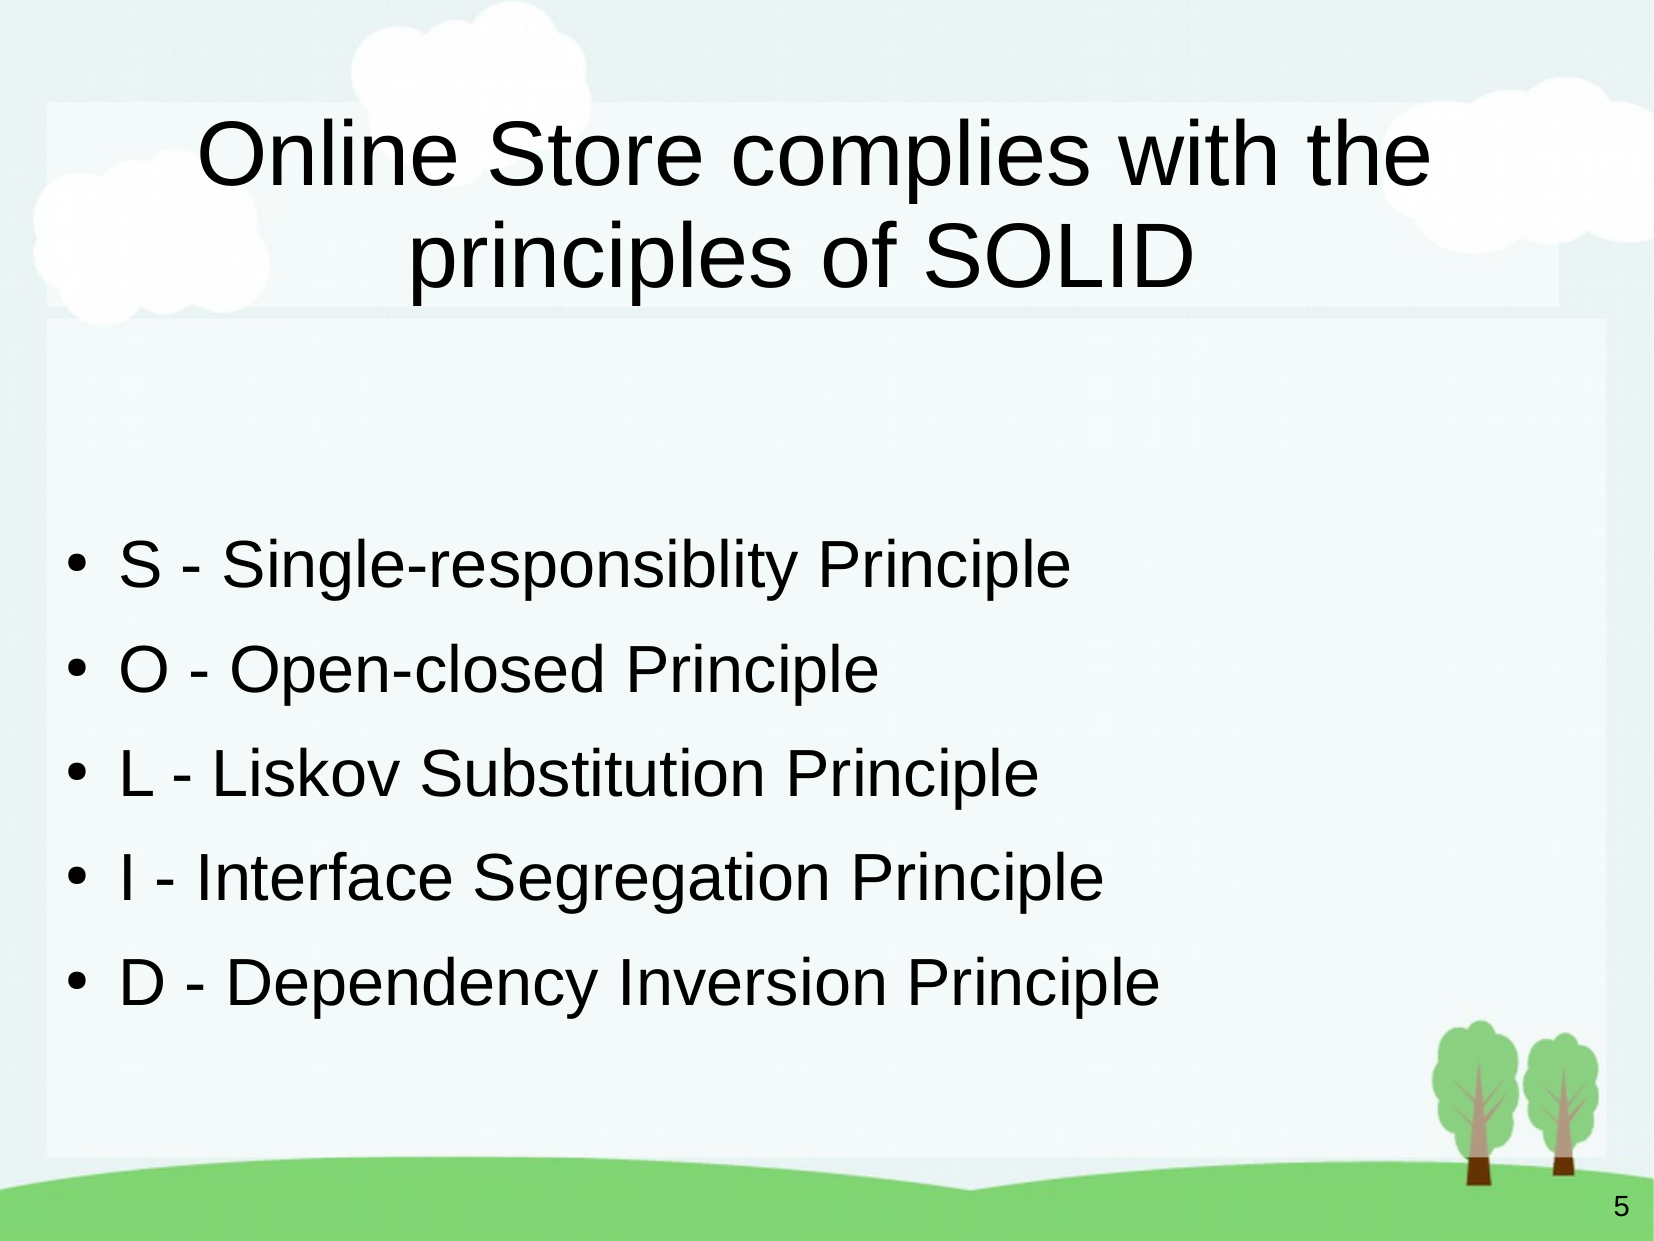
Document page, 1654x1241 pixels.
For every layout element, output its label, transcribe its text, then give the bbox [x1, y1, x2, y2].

title Online Store complies with the principles of SOLID [47, 101, 1560, 308]
list S - Single-responsiblity Principle O - Open-closed Principle L - Liskov Substitution Principle I - Interface Segregation Principle D - Dependency Inversion Principle [47, 318, 1607, 1158]
picture [0, 0, 1654, 1241]
